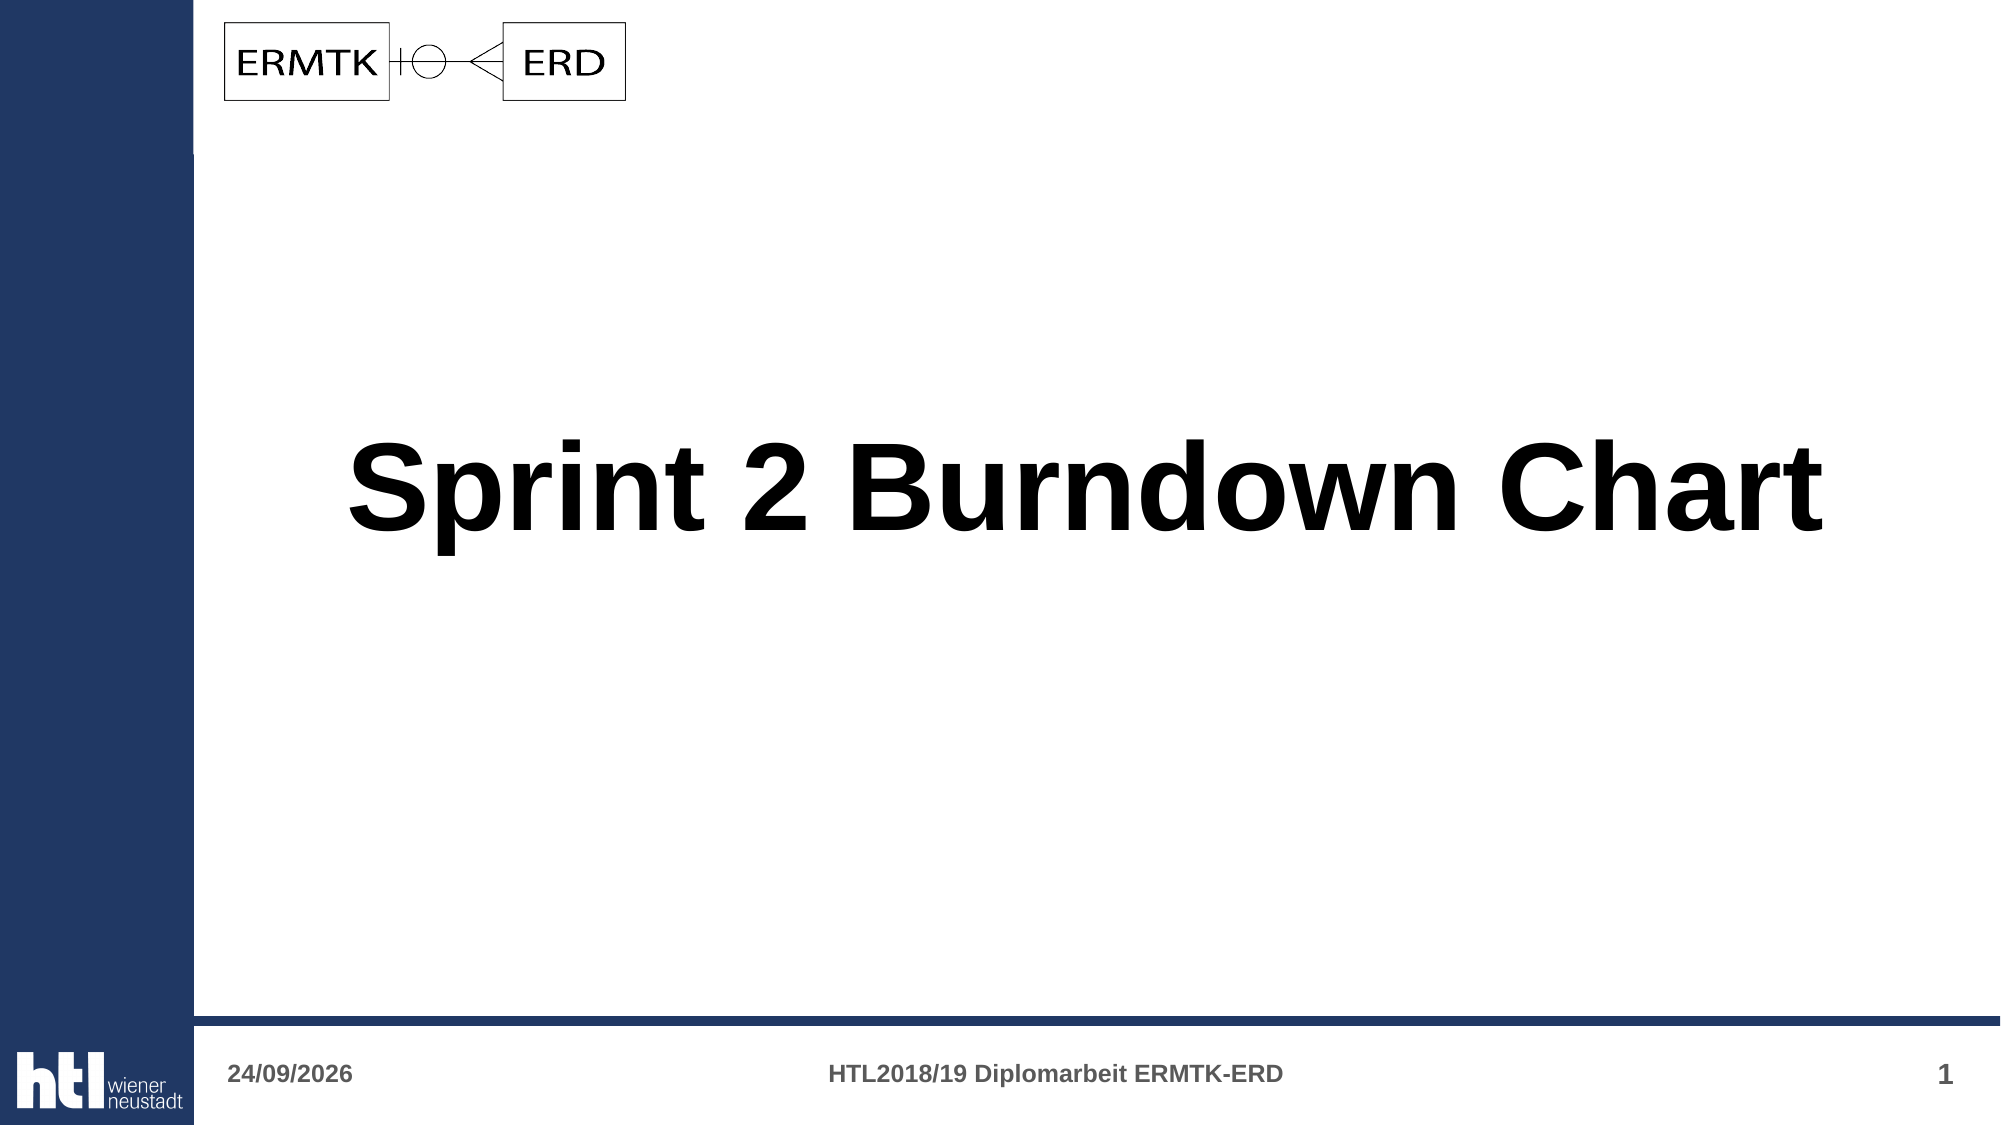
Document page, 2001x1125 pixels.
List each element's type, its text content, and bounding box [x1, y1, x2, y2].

picture [17, 1052, 183, 1114]
title Sprint 2 Burndown Chart [328, 170, 1843, 563]
picture [224, 22, 626, 101]
